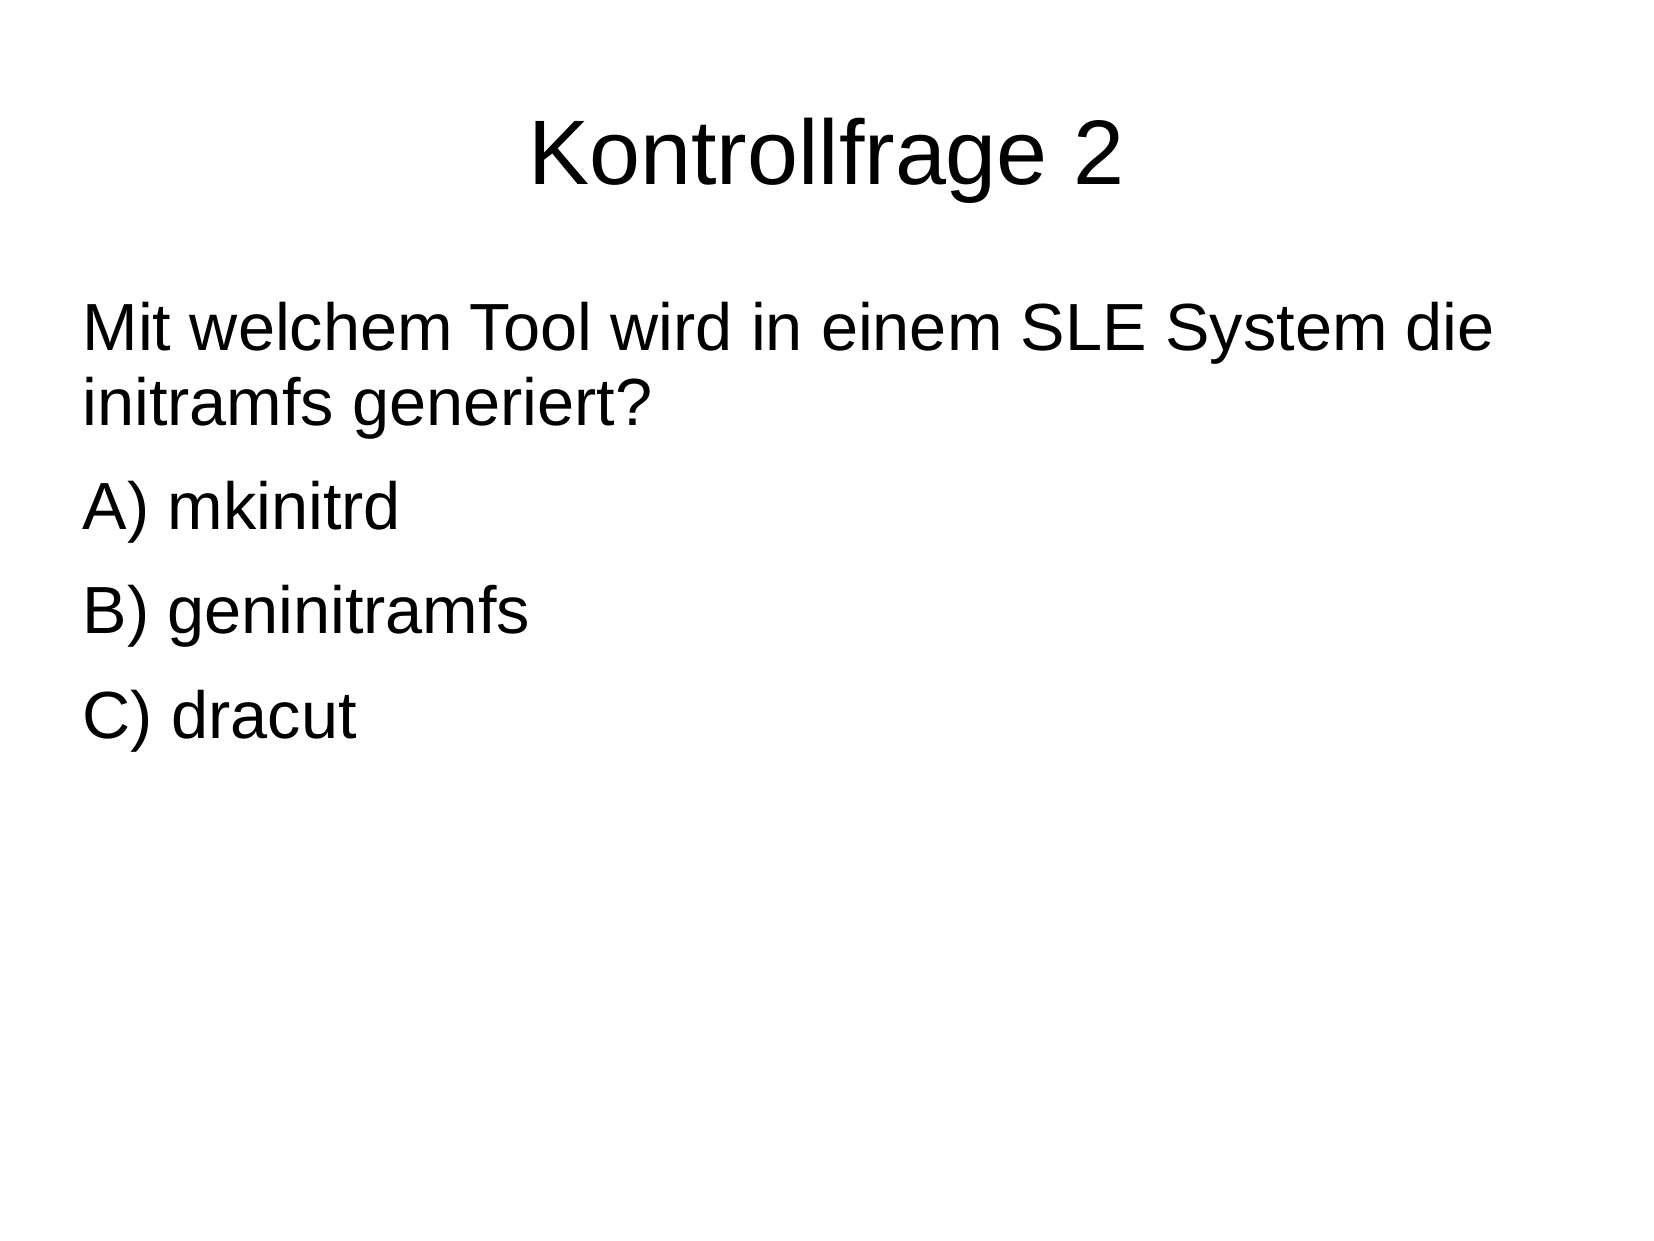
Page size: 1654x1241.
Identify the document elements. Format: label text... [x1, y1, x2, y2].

text_box [30, 375, 886, 446]
title Kontrollfrage 2 [82, 101, 1571, 205]
list Mit welchem Tool wird in einem SLE System die initramfs generiert? A) mkinitrd B) geninitramfs C) dracut [82, 290, 1571, 1010]
